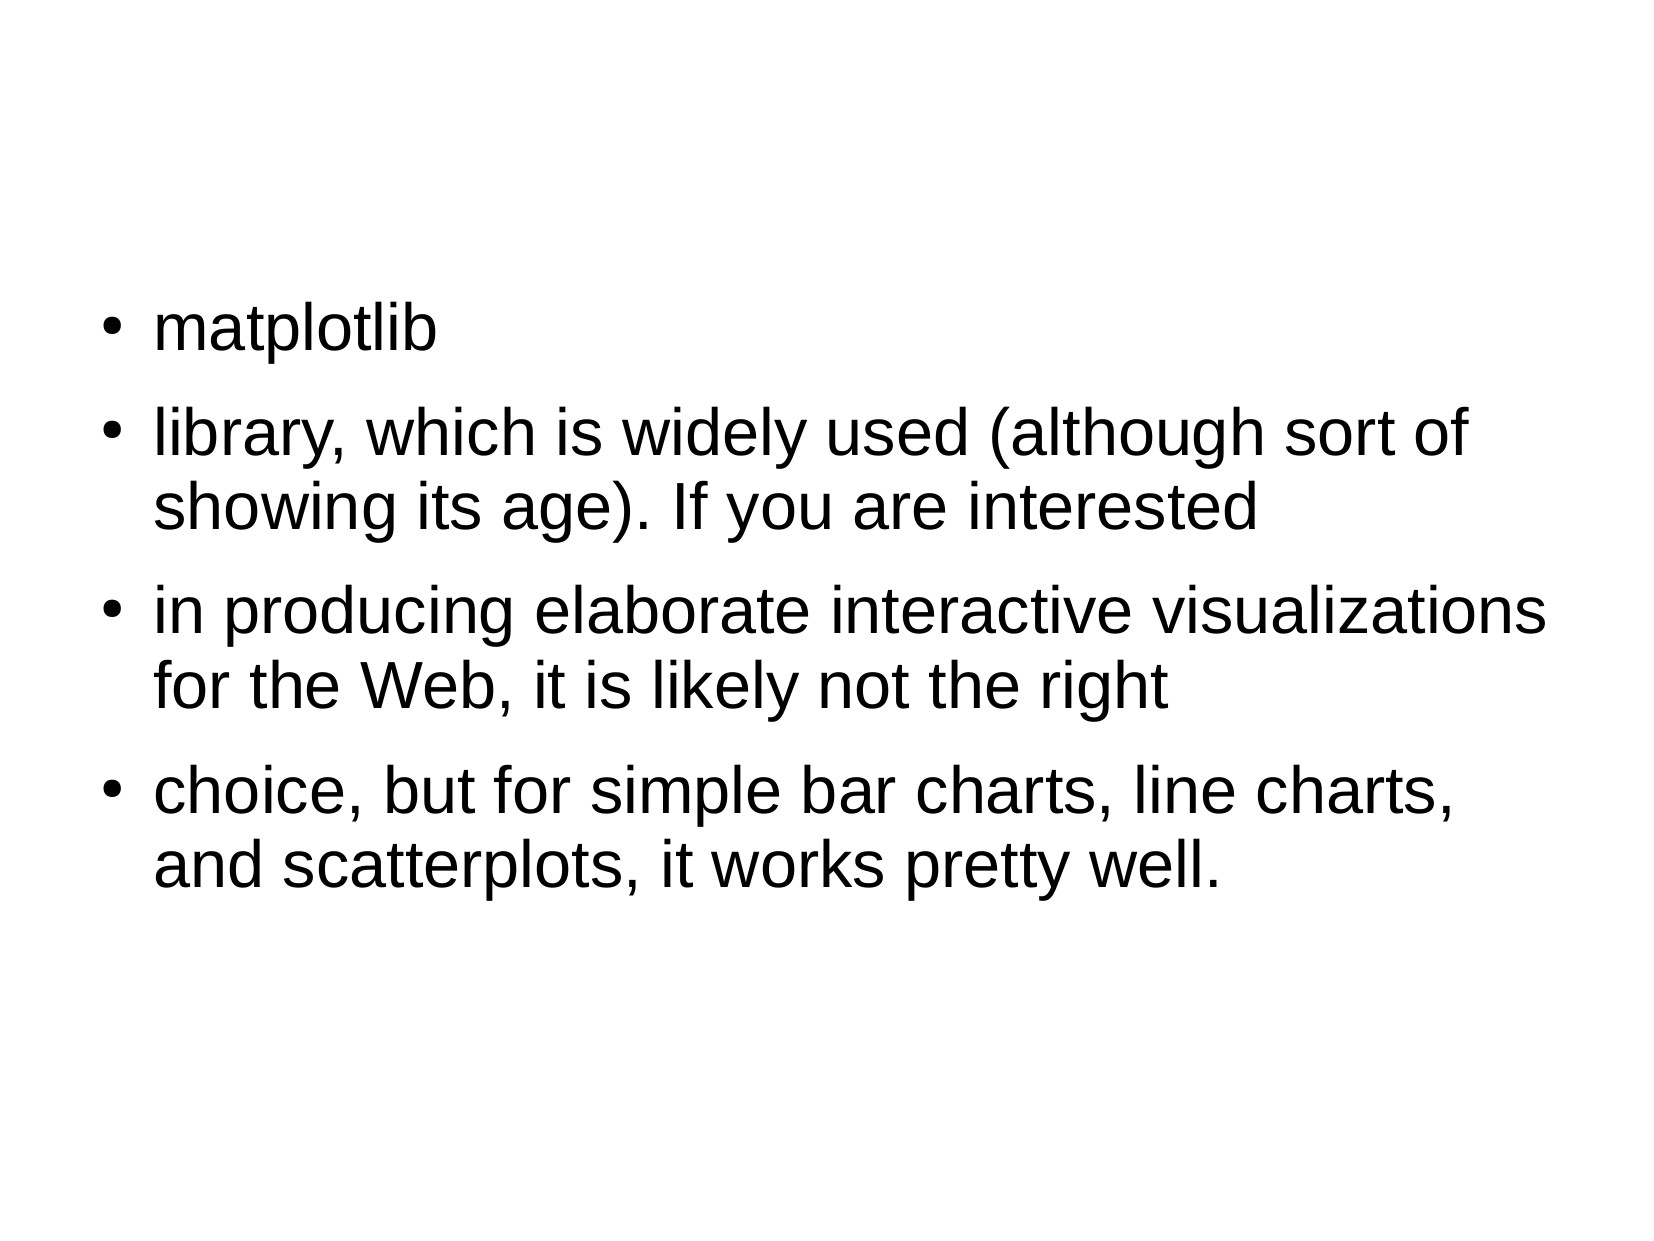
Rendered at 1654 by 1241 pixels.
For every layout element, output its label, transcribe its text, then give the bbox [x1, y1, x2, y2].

list matplotlib library, which is widely used (although sort of showing its age). If you are interested in producing elaborate interactive visualizations for the Web, it is likely not the right choice, but for simple bar charts, line charts, and scatterplots, it works pretty well. [82, 290, 1571, 1010]
